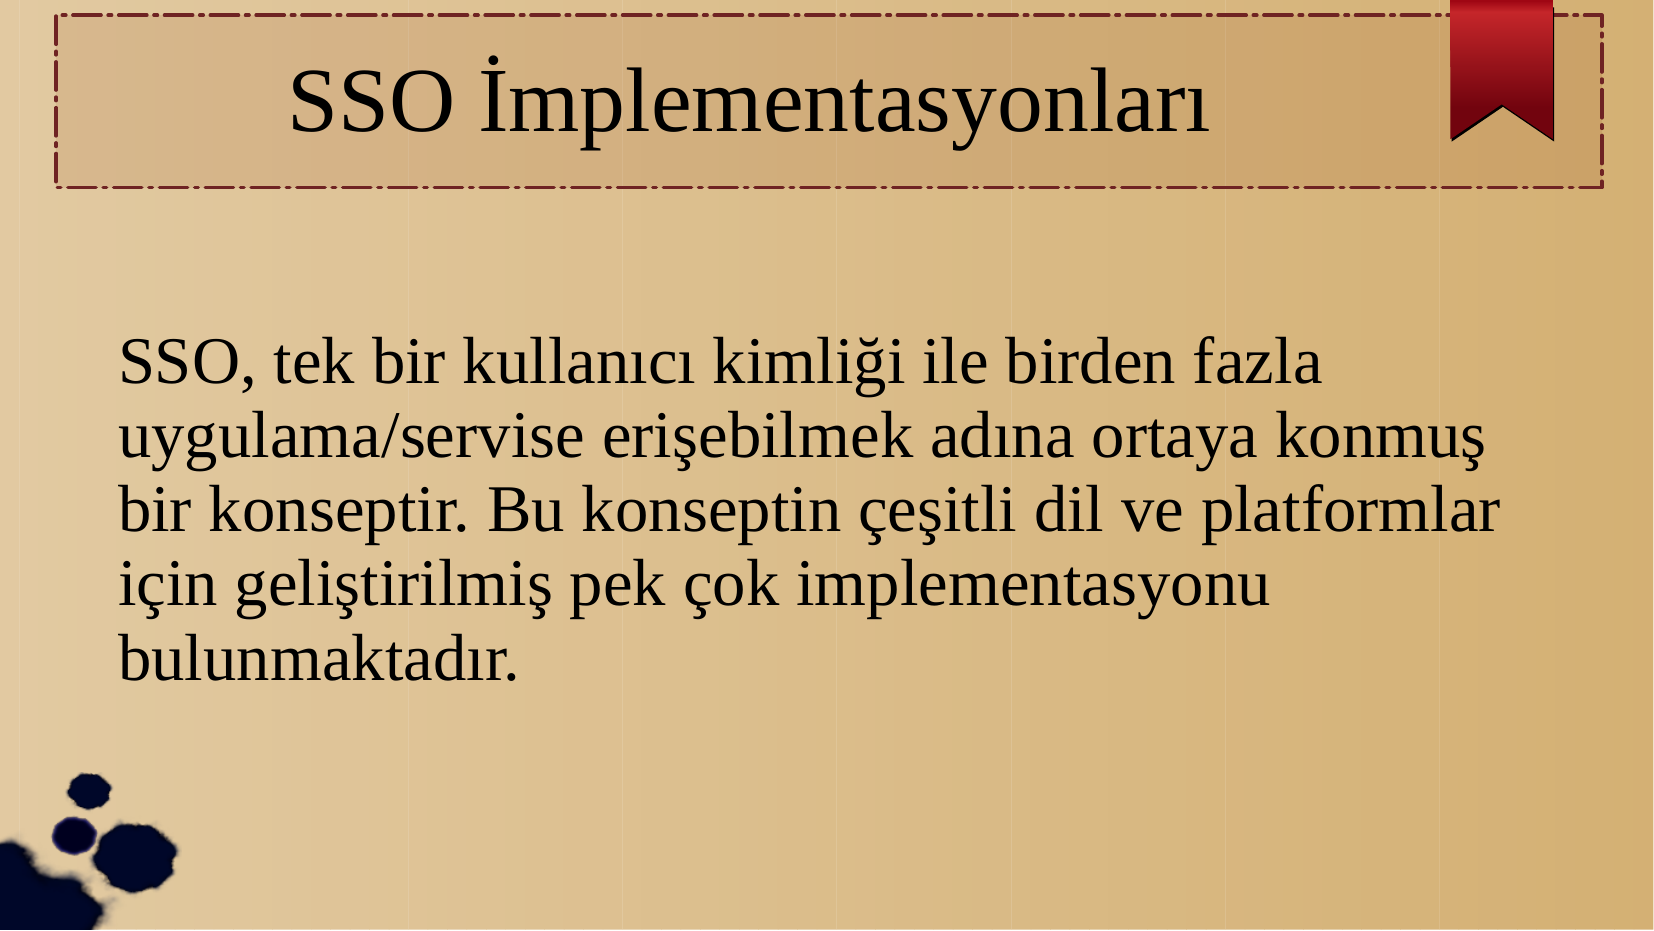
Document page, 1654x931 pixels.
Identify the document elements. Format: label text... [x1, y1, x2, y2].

list SSO, tek bir kullanıcı kimliği ile birden fazla uygulama/servise erişebilmek adına ortaya konmuş bir konseptir. Bu konseptin çeşitli dil ve platformlar için geliştirilmiş pek çok implementasyonu bulunmaktadır. [82, 224, 1571, 764]
title SSO İmplementasyonları [59, 11, 1441, 189]
